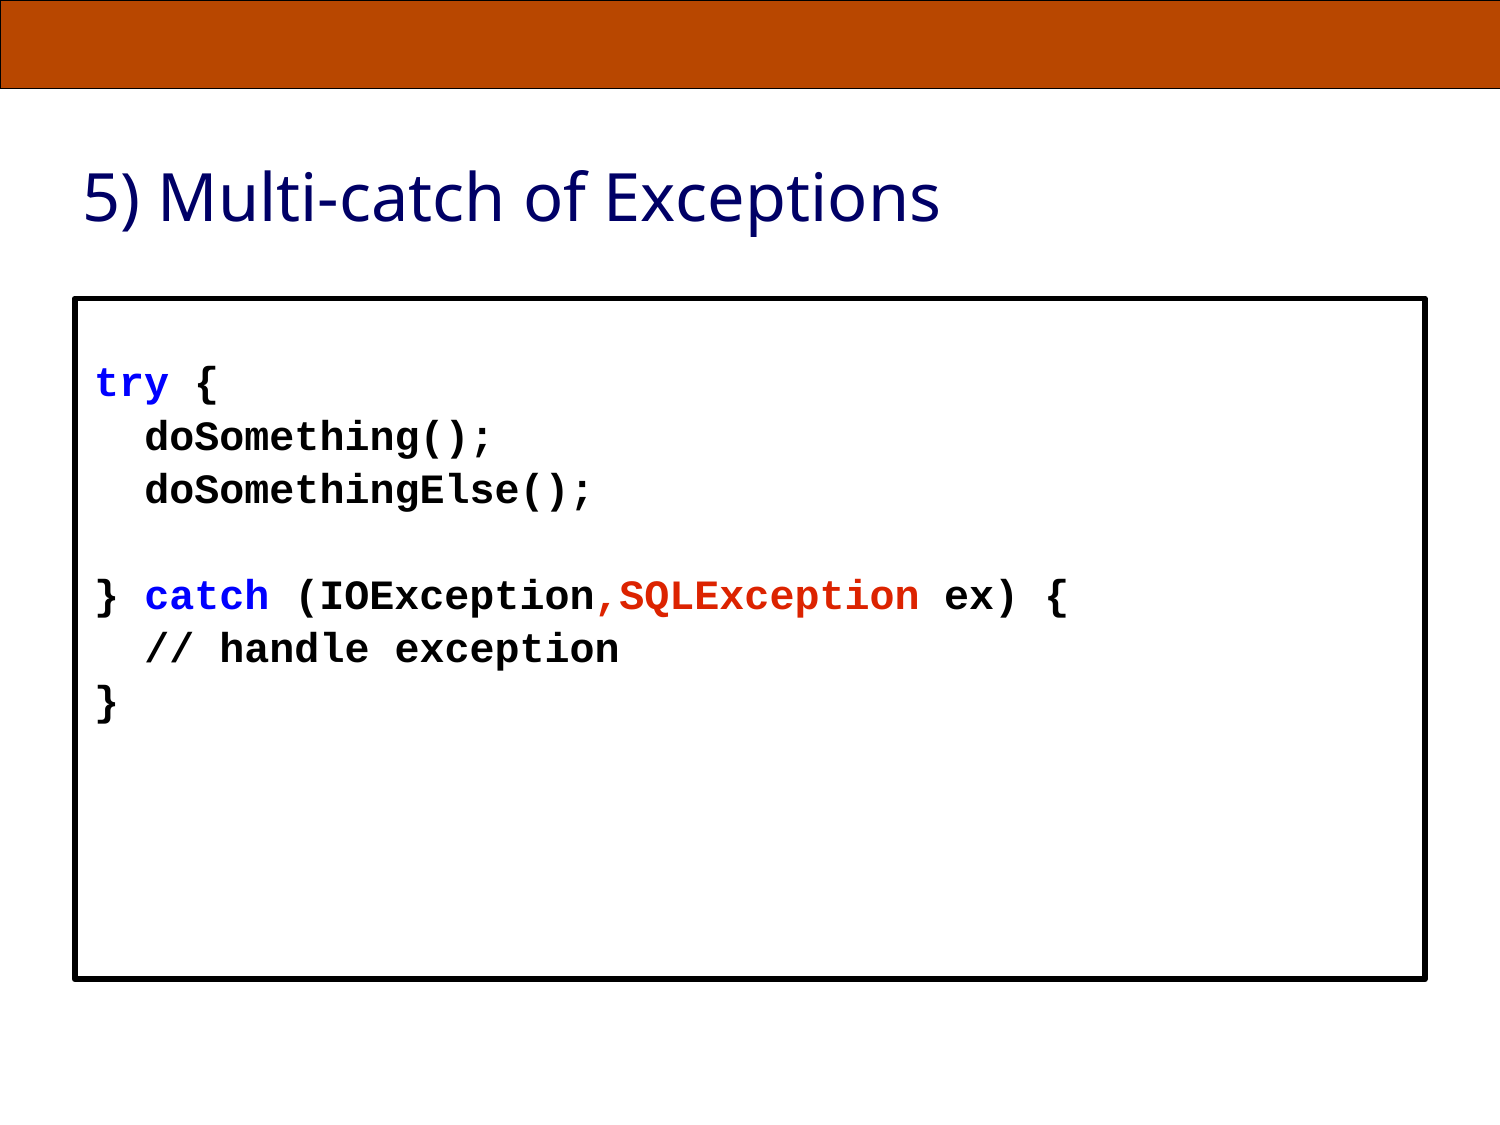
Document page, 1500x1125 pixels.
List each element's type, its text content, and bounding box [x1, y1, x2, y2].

list try { doSomething(); doSomethingElse(); } catch (IOException,SQLException ex) { // handle exception } [75, 298, 1425, 980]
title 5) Multi-catch of Exceptions [74, 105, 1423, 249]
